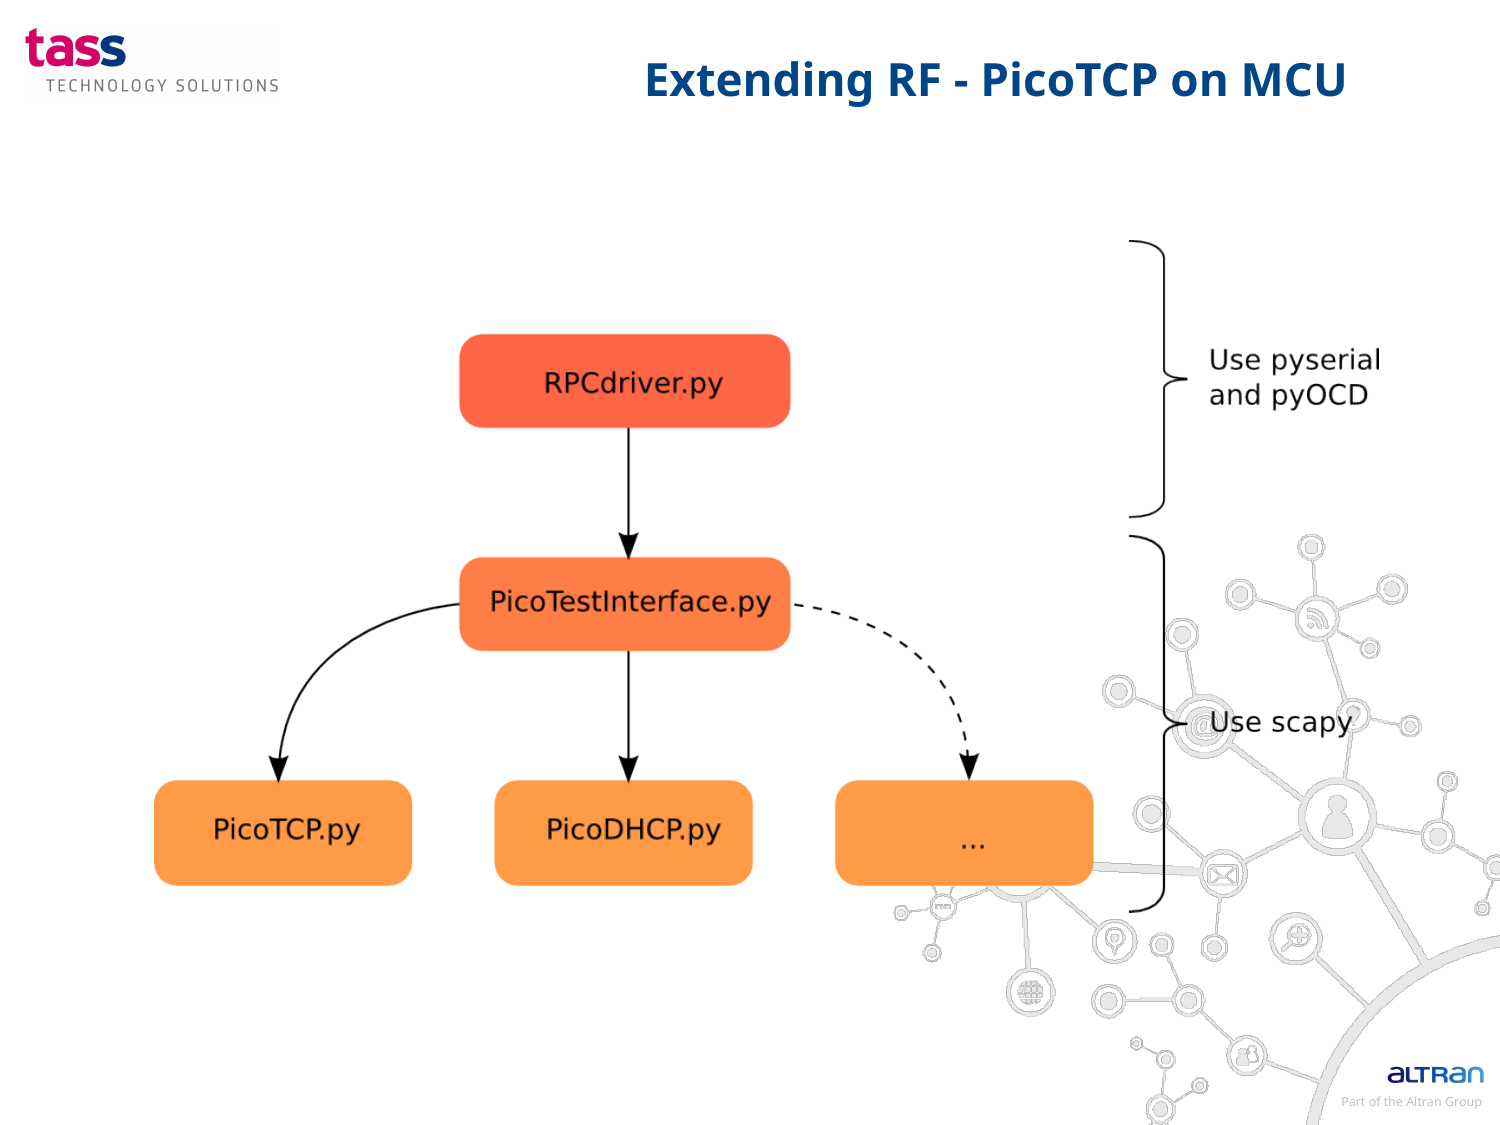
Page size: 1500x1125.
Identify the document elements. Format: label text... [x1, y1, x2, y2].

picture [154, 240, 1379, 1125]
title Extending RF - PicoTCP on MCU [336, 30, 1375, 126]
picture [1385, 1064, 1485, 1087]
picture [24, 24, 280, 102]
